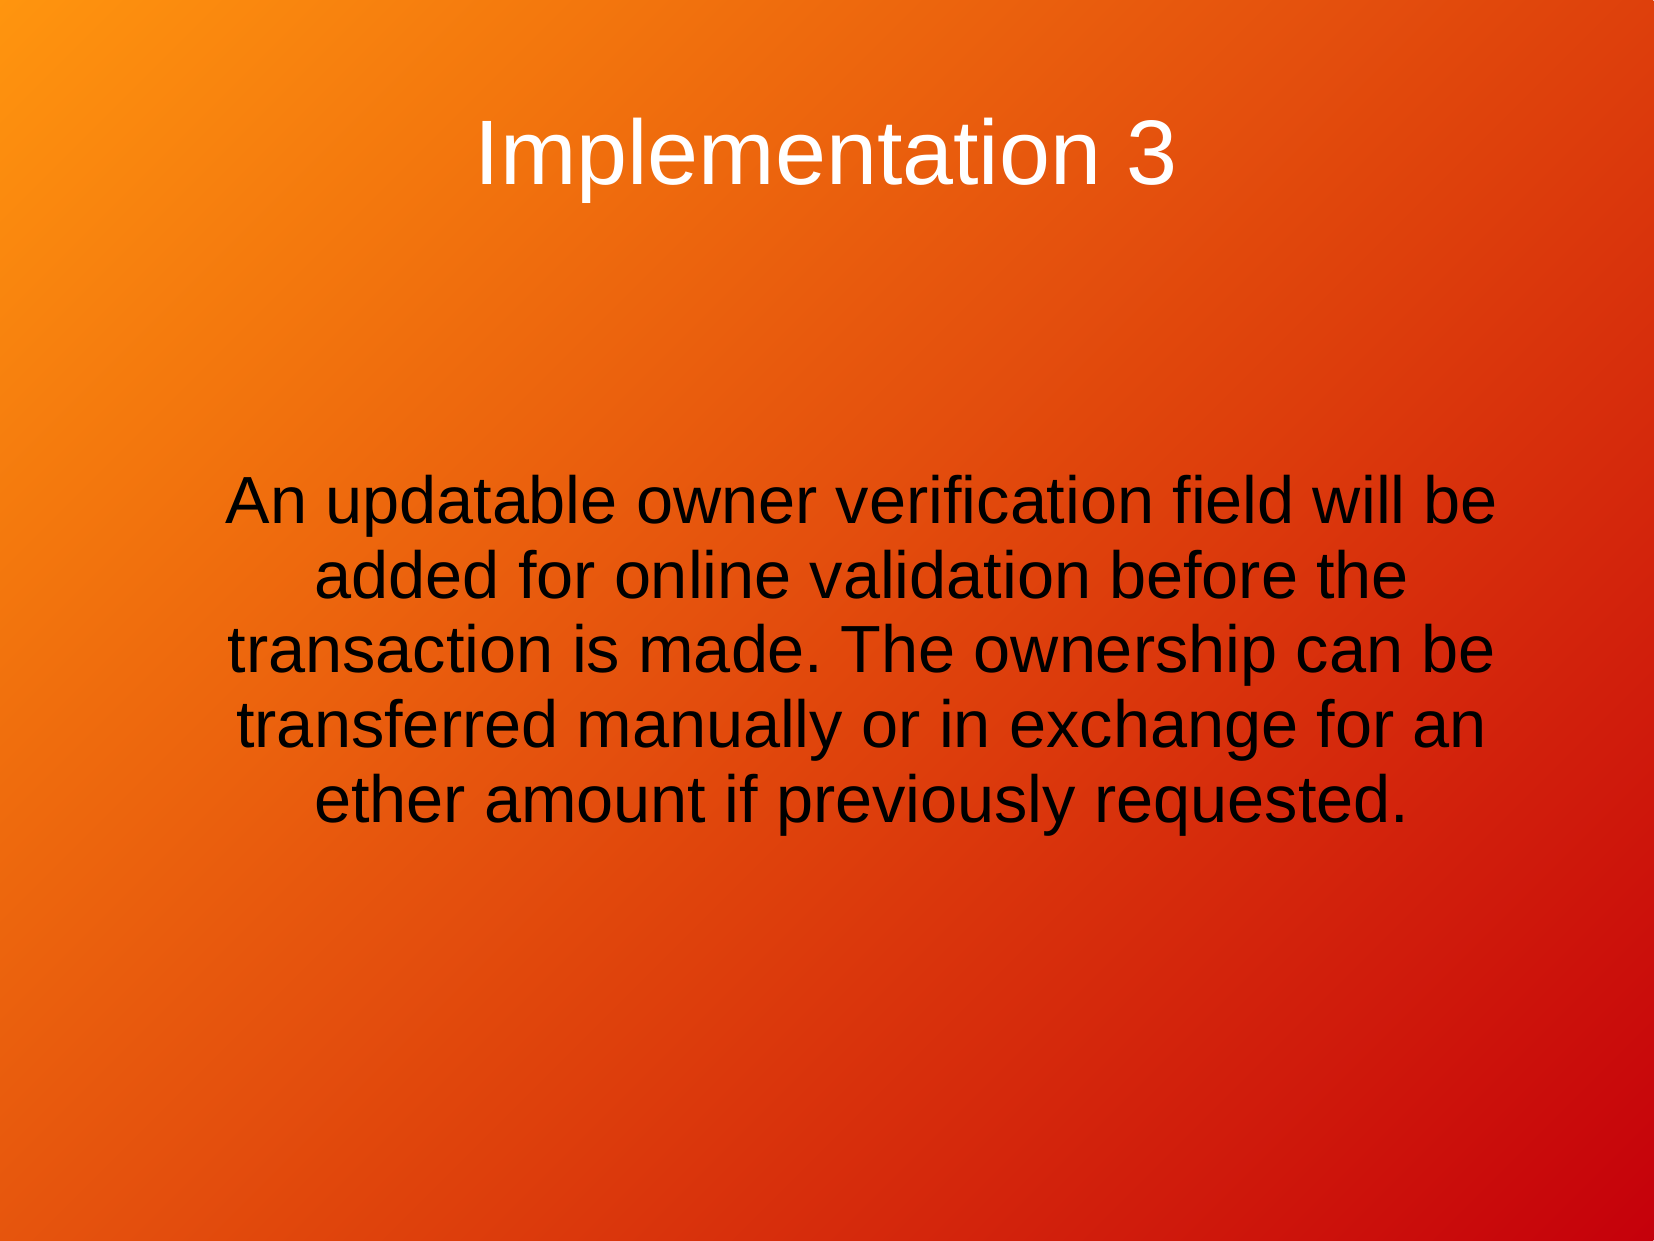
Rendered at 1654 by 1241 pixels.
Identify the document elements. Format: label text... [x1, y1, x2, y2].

list An updatable owner verification field will be added for online validation before the transaction is made. The ownership can be transferred manually or in exchange for an ether amount if previously requested. [82, 290, 1571, 1010]
title Implementation 3 [82, 49, 1571, 257]
